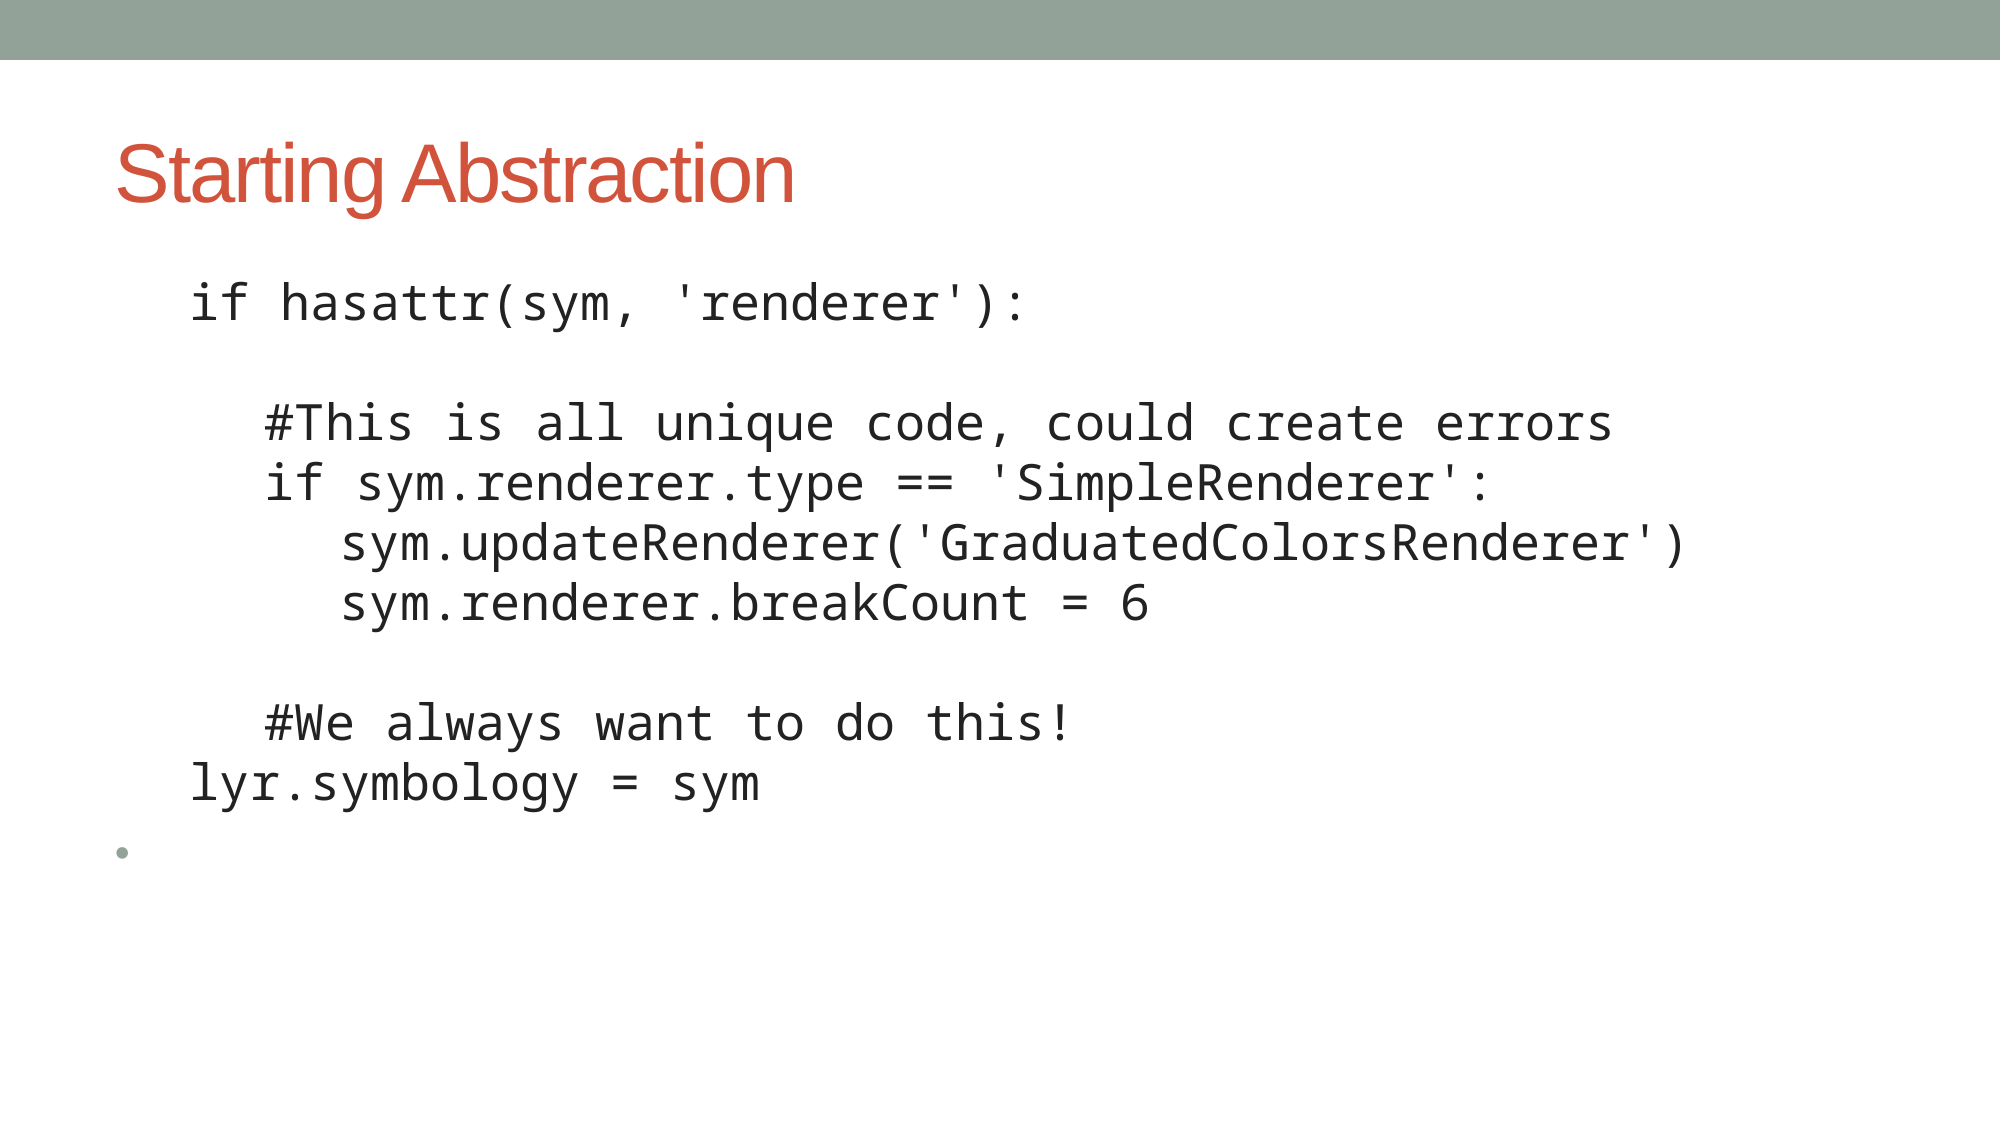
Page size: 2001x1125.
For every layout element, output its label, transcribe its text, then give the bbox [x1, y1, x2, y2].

title Starting Abstraction [99, 87, 1900, 251]
list if hasattr(sym, 'renderer'): #This is all unique code, could create errors if sym.renderer.type == 'SimpleRenderer': sym.updateRenderer('GraduatedColorsRenderer') sym.renderer.breakCount = 6 #We always want to do this! lyr.symbology = sym [99, 262, 1900, 1063]
